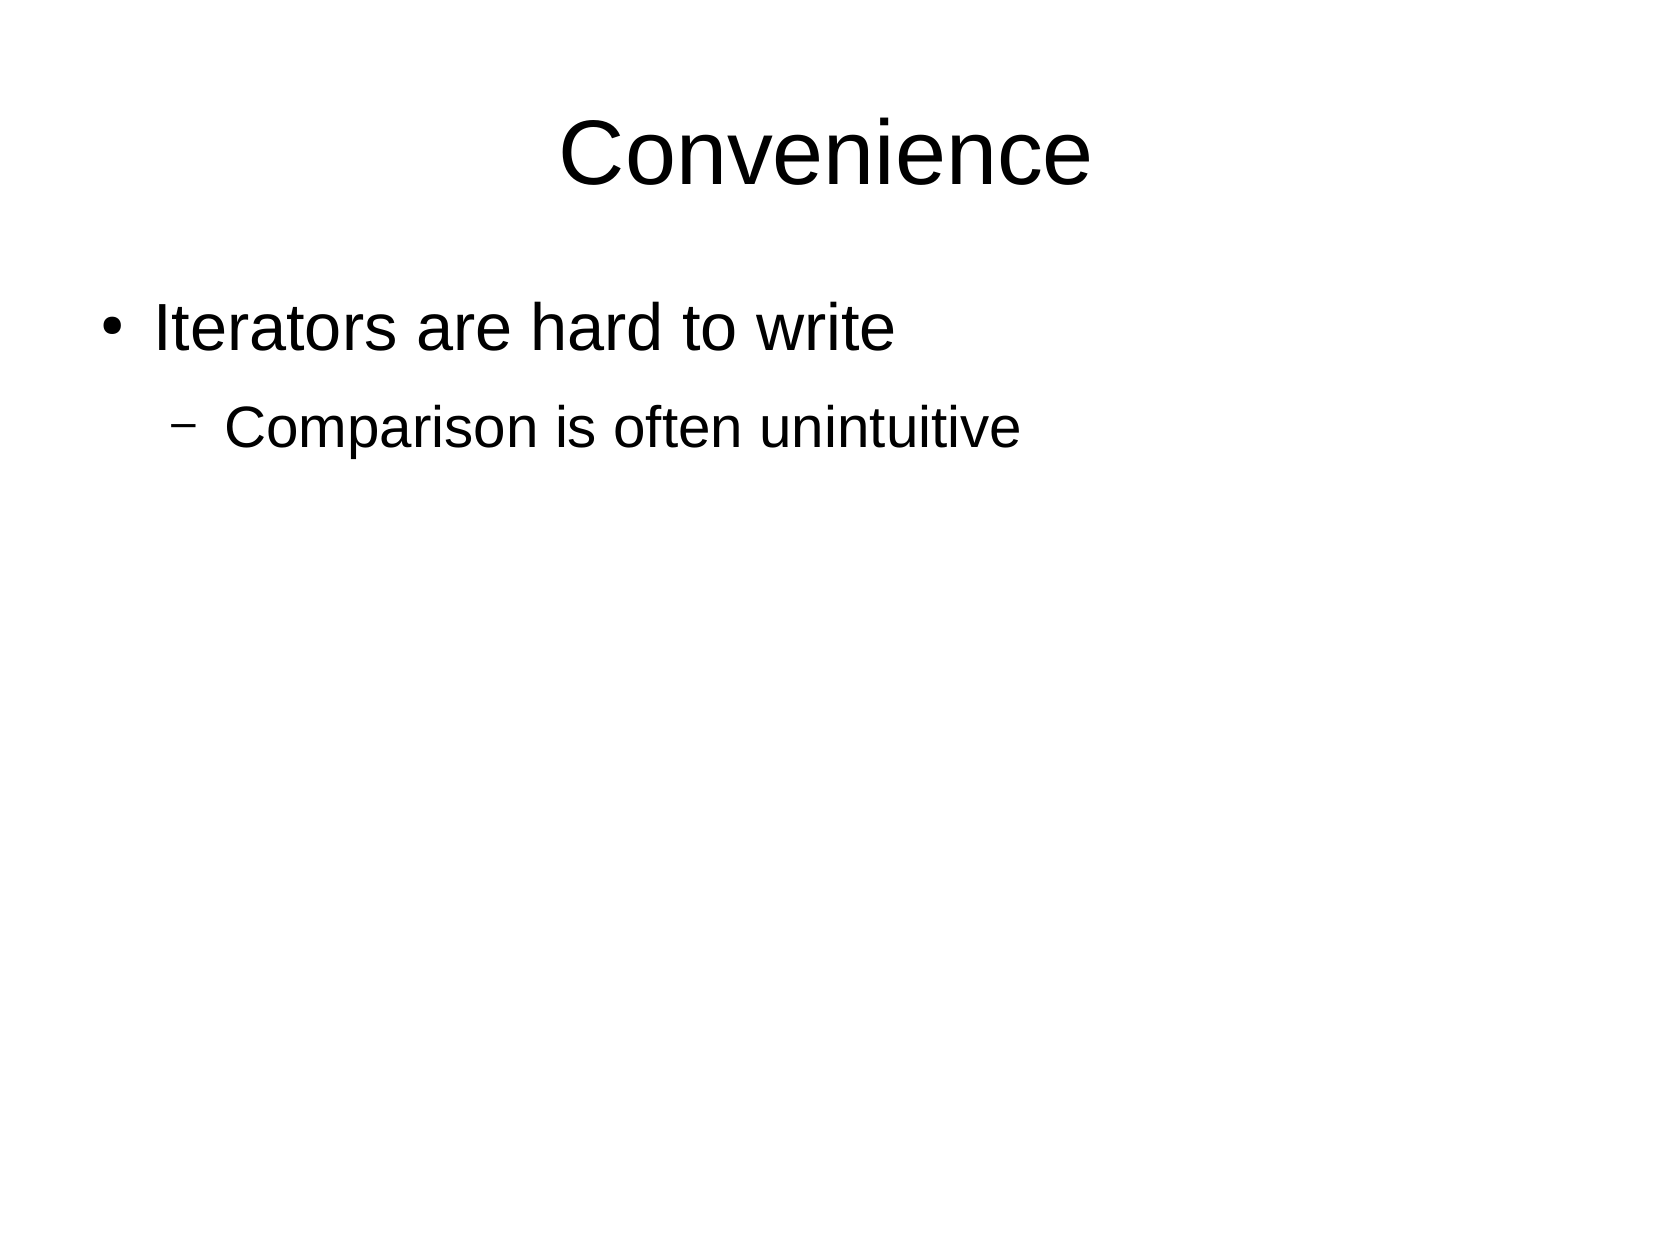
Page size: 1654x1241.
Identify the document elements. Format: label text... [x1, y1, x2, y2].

title Convenience [82, 49, 1571, 257]
list Iterators are hard to write Comparison is often unintuitive [82, 290, 1571, 1036]
